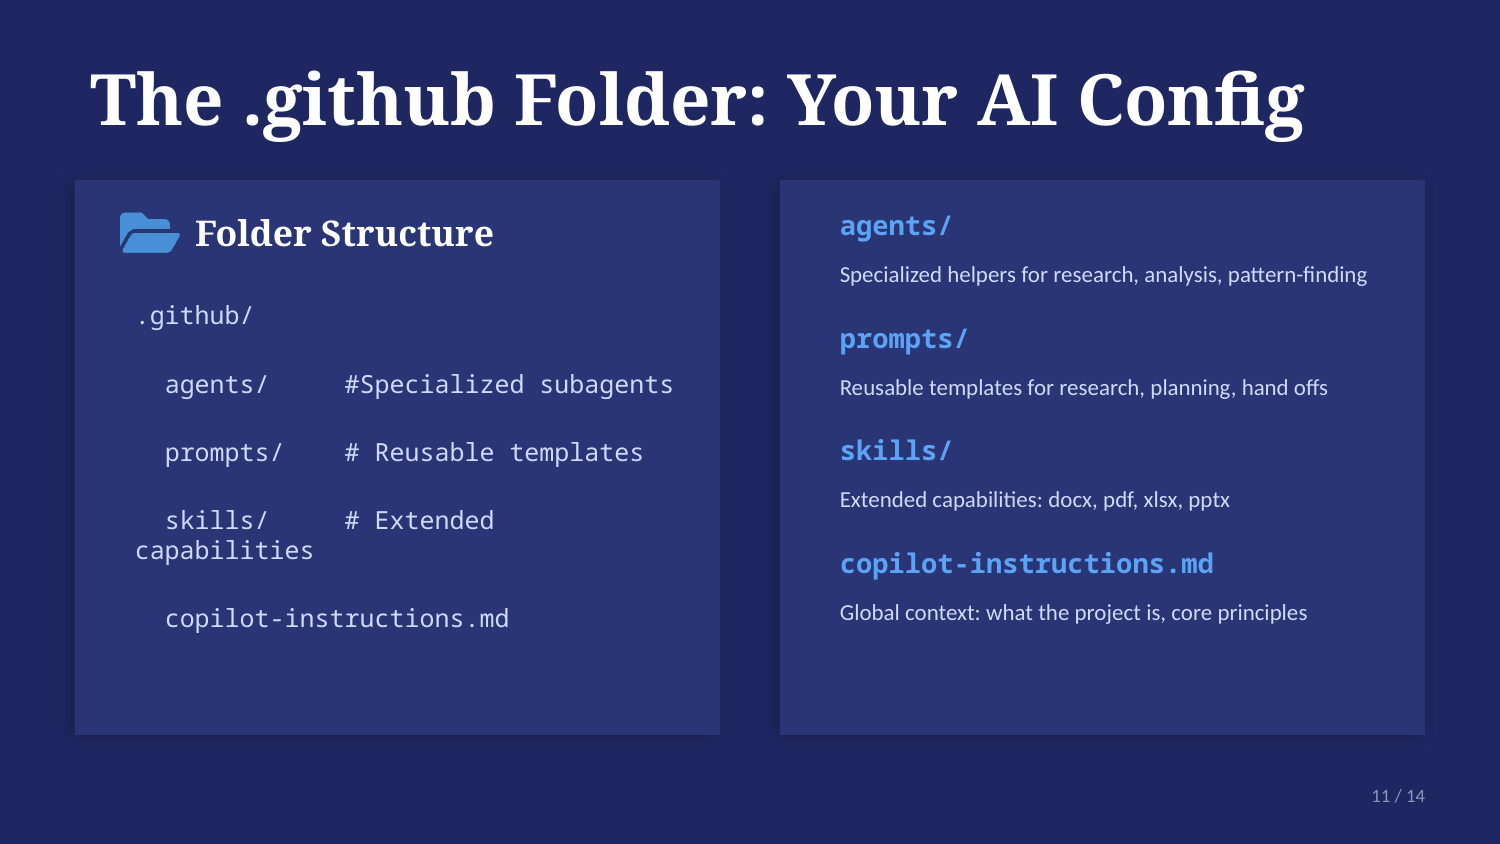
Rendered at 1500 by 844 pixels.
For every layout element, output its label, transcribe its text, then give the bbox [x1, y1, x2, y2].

text_box .github/ agents/ #Specialized subagents prompts/ # Reusable templates skills/ # Extended capabilities copilot-instructions.md [119, 292, 690, 743]
text_box agents/ [824, 202, 1395, 247]
picture [120, 202, 180, 263]
text_box The .github Folder: Your AI Config [89, 44, 1410, 150]
text_box 11 / 14 [1289, 772, 1440, 818]
text_box Global context: what the project is, core principles [824, 585, 1395, 638]
text_box Specialized helpers for research, analysis, pattern-finding [824, 247, 1395, 300]
text_box copilot-instructions.md [824, 539, 1395, 585]
text_box prompts/ [824, 314, 1395, 360]
text_box Reusable templates for research, planning, hand offs [824, 360, 1395, 413]
text_box Extended capabilities: docx, pdf, xlsx, pptx [824, 472, 1395, 525]
text_box [74, 179, 720, 735]
text_box skills/ [824, 427, 1395, 472]
text_box Folder Structure [194, 202, 675, 263]
text_box [779, 179, 1425, 735]
